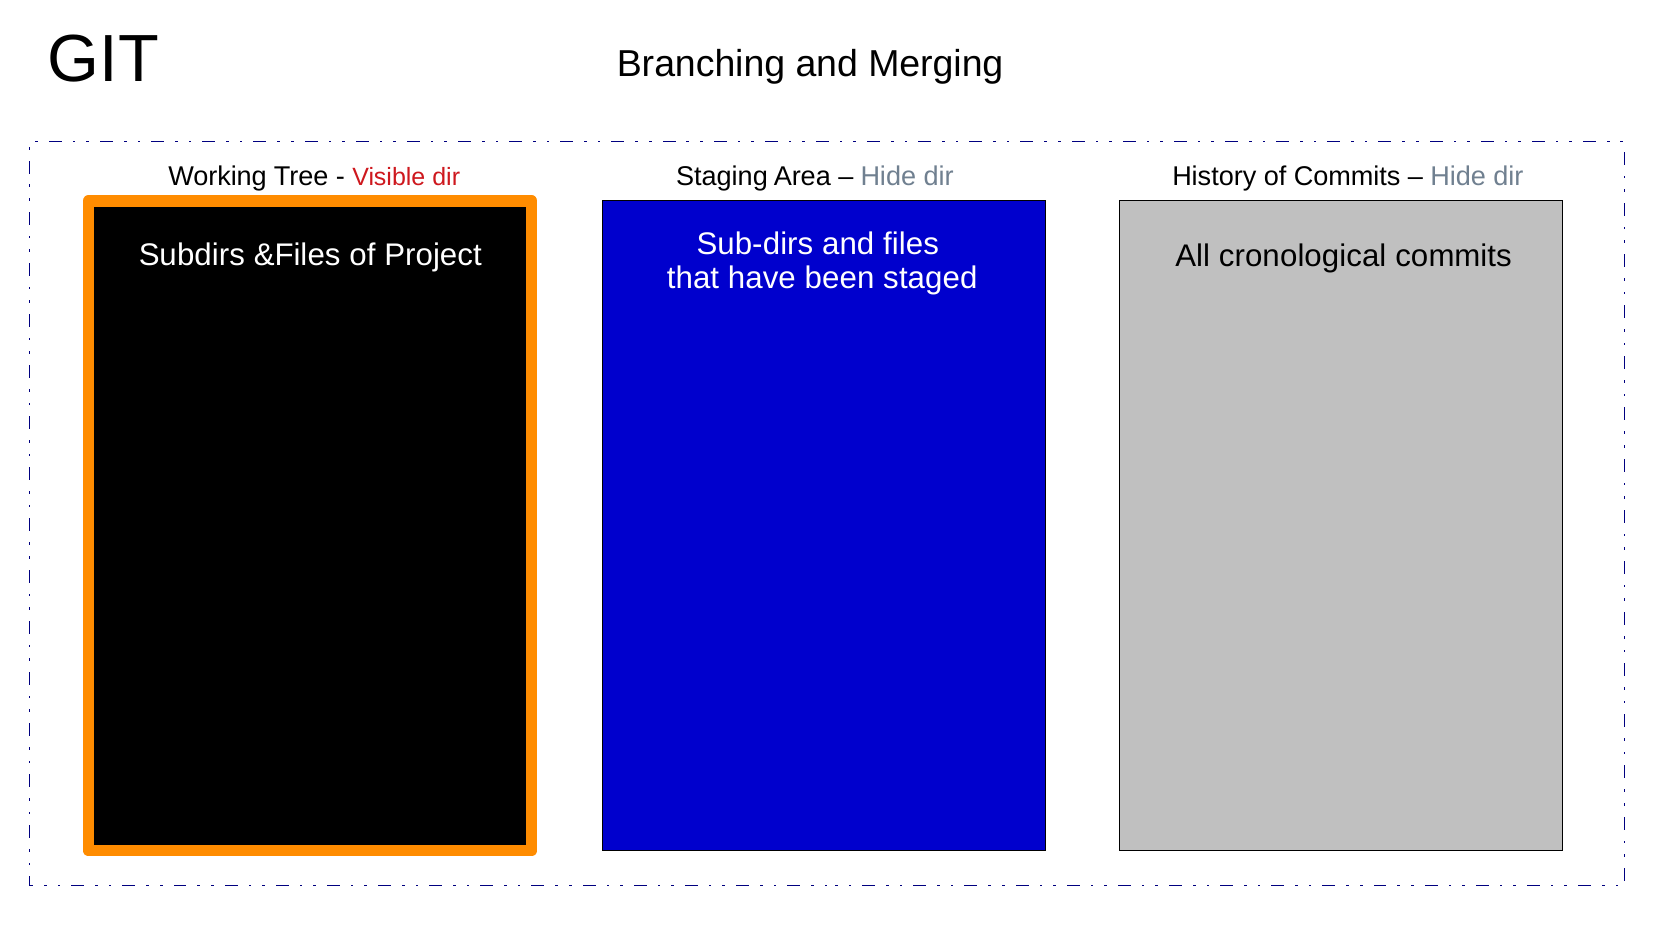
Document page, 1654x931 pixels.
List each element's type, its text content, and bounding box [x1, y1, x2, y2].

text_box Branching and Merging [602, 35, 1019, 93]
title GIT [5, 5, 201, 111]
text_box Subdirs &Files of Project [124, 230, 498, 280]
text_box Working Tree - Visible dir [153, 153, 476, 199]
text_box Sub-dirs and files that have been staged [631, 218, 1014, 303]
text_box Staging Area – Hide dir [661, 153, 969, 199]
text_box All cronological commits [1157, 230, 1539, 284]
text_box History of Commits – Hide dir [1157, 153, 1539, 199]
text_box [29, 141, 1625, 886]
